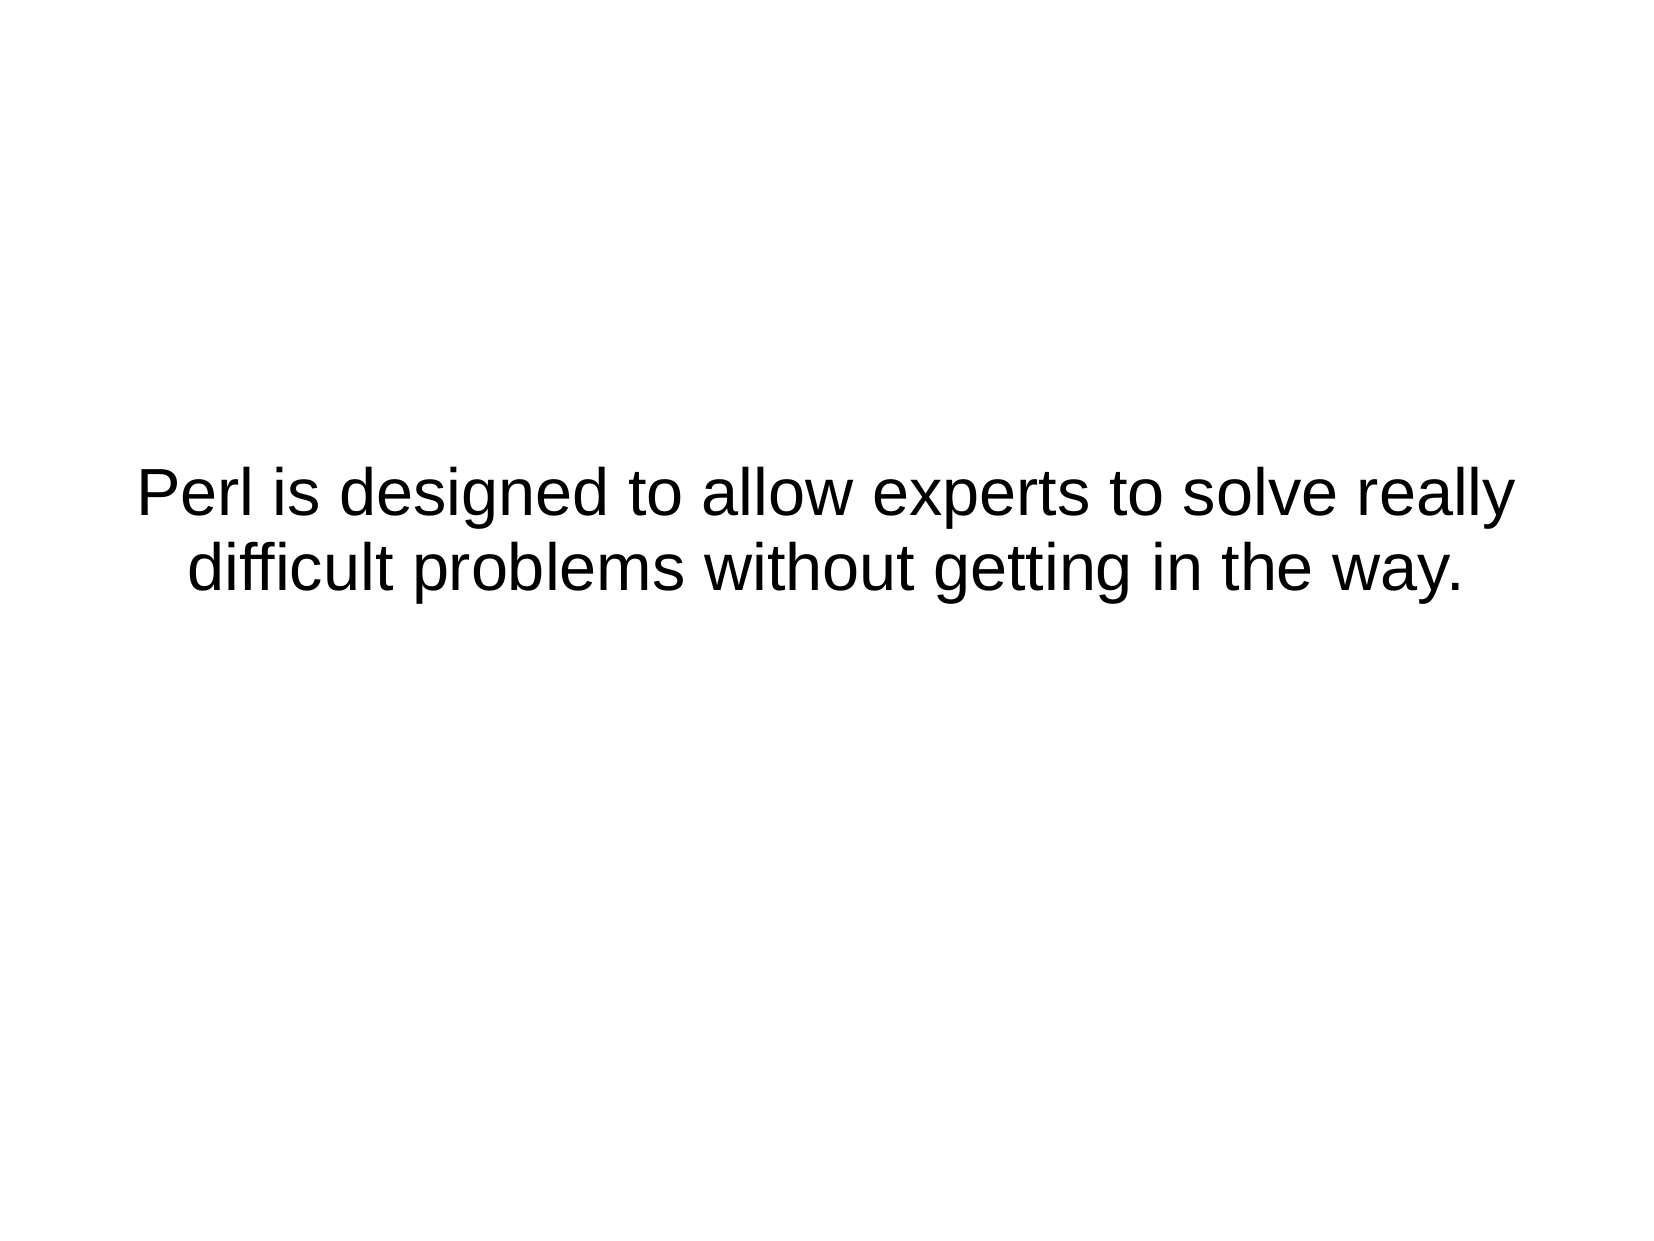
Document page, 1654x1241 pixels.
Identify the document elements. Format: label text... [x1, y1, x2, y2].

subtitle Perl is designed to allow experts to solve really difficult problems without getting in the way. [82, 49, 1571, 1010]
